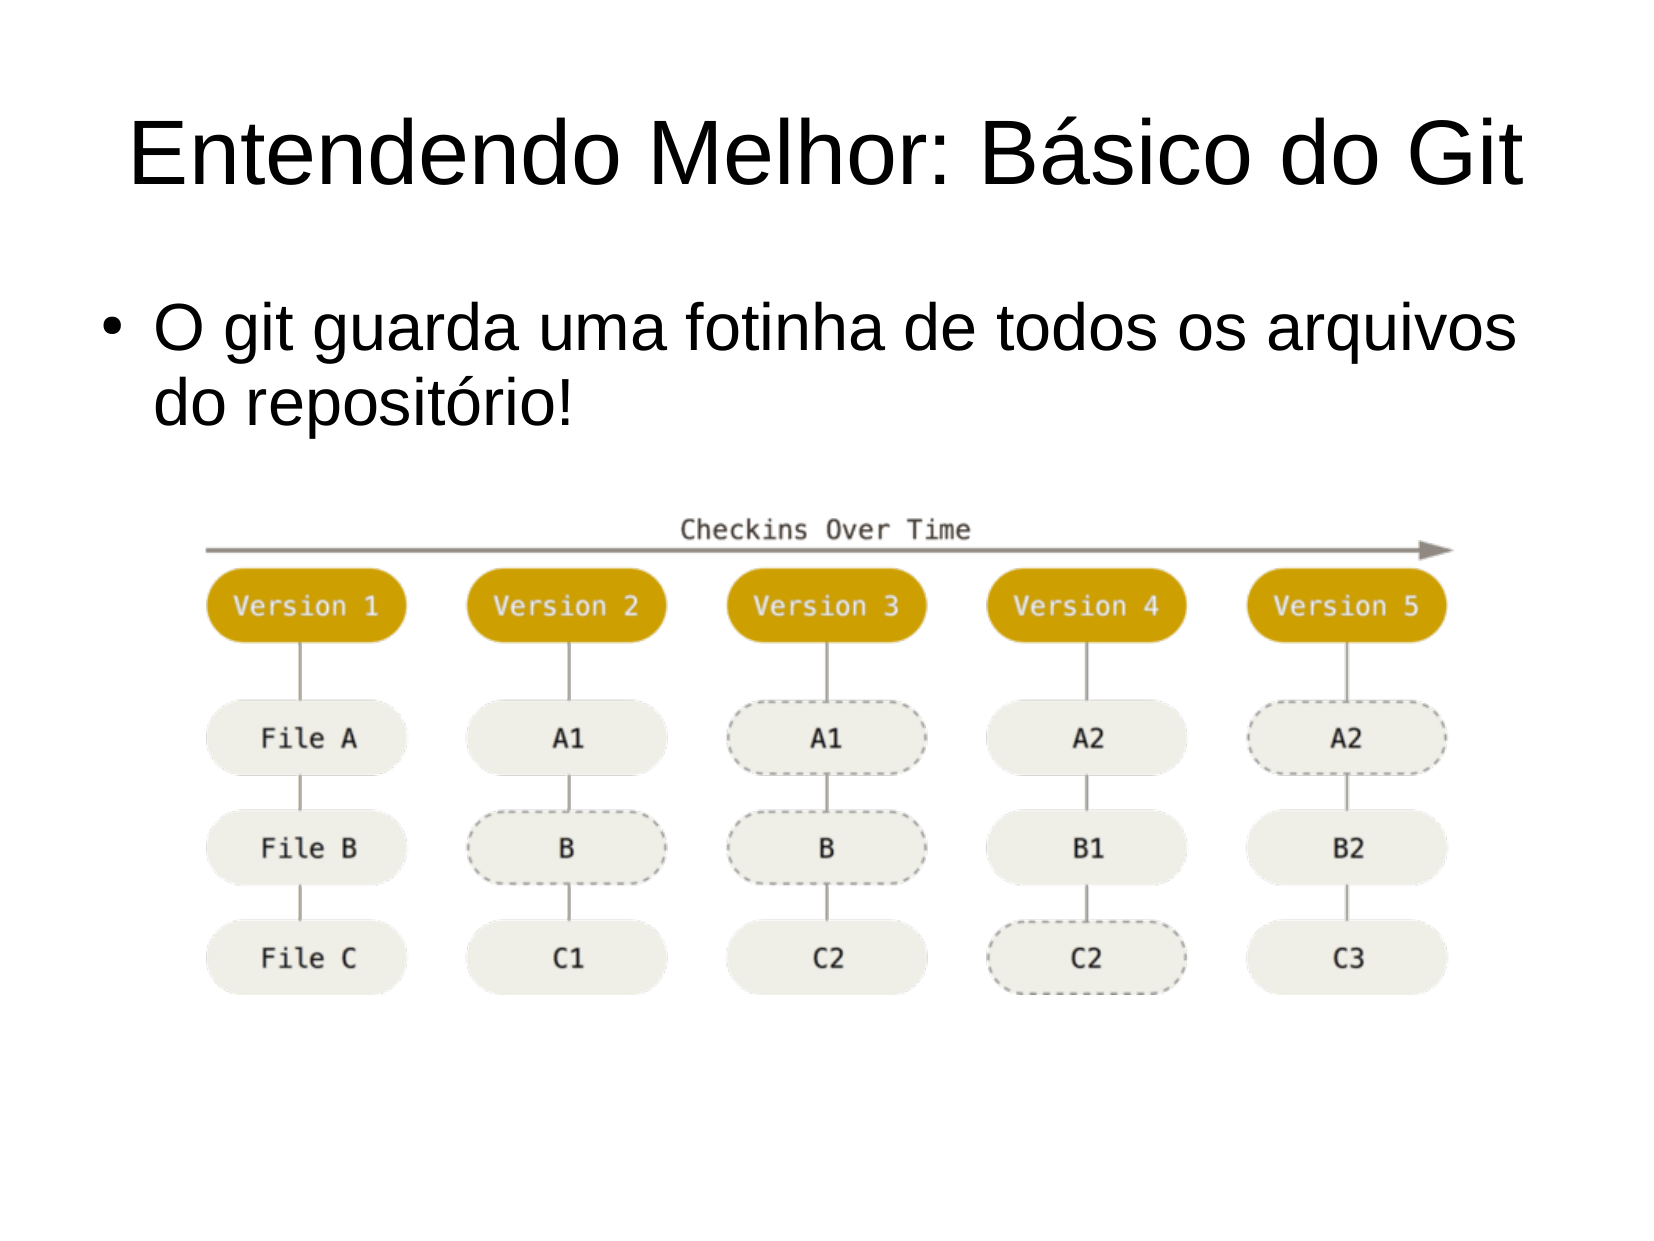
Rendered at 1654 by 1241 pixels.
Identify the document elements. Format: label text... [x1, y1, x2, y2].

title Entendendo Melhor: Básico do Git [82, 49, 1571, 257]
picture [205, 517, 1456, 995]
list O git guarda uma fotinha de todos os arquivos do repositório! [82, 290, 1571, 1010]
